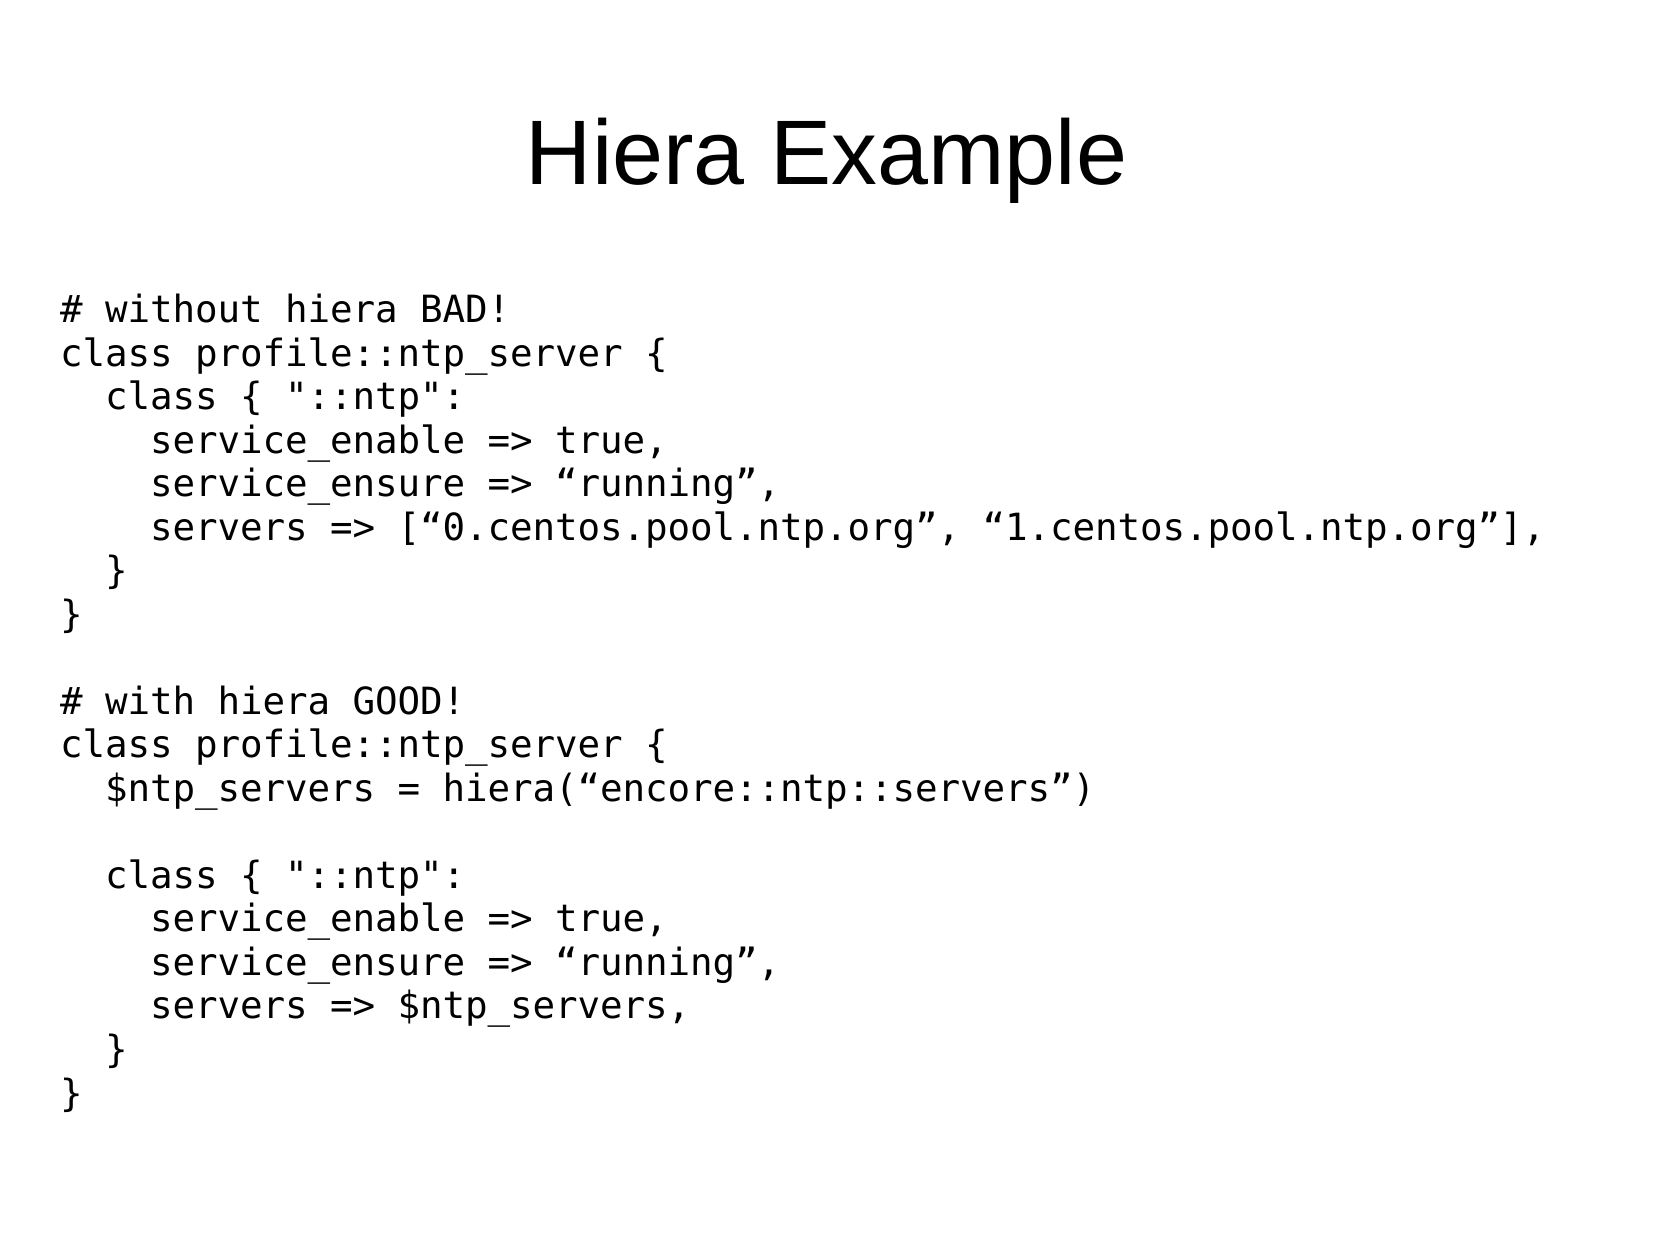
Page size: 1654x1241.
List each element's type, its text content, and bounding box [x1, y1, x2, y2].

title Hiera Example [82, 49, 1571, 257]
text_box # without hiera BAD! class profile::ntp_server { class { "::ntp": service_enable => true, service_ensure => “running”, servers => [“0.centos.pool.ntp.org”, “1.centos.pool.ntp.org”], } } # with hiera GOOD! class profile::ntp_server { $ntp_servers = hiera(“encore::ntp::servers”) class { "::ntp": service_enable => true, service_ensure => “running”, servers => $ntp_servers, } } [45, 280, 1561, 1123]
